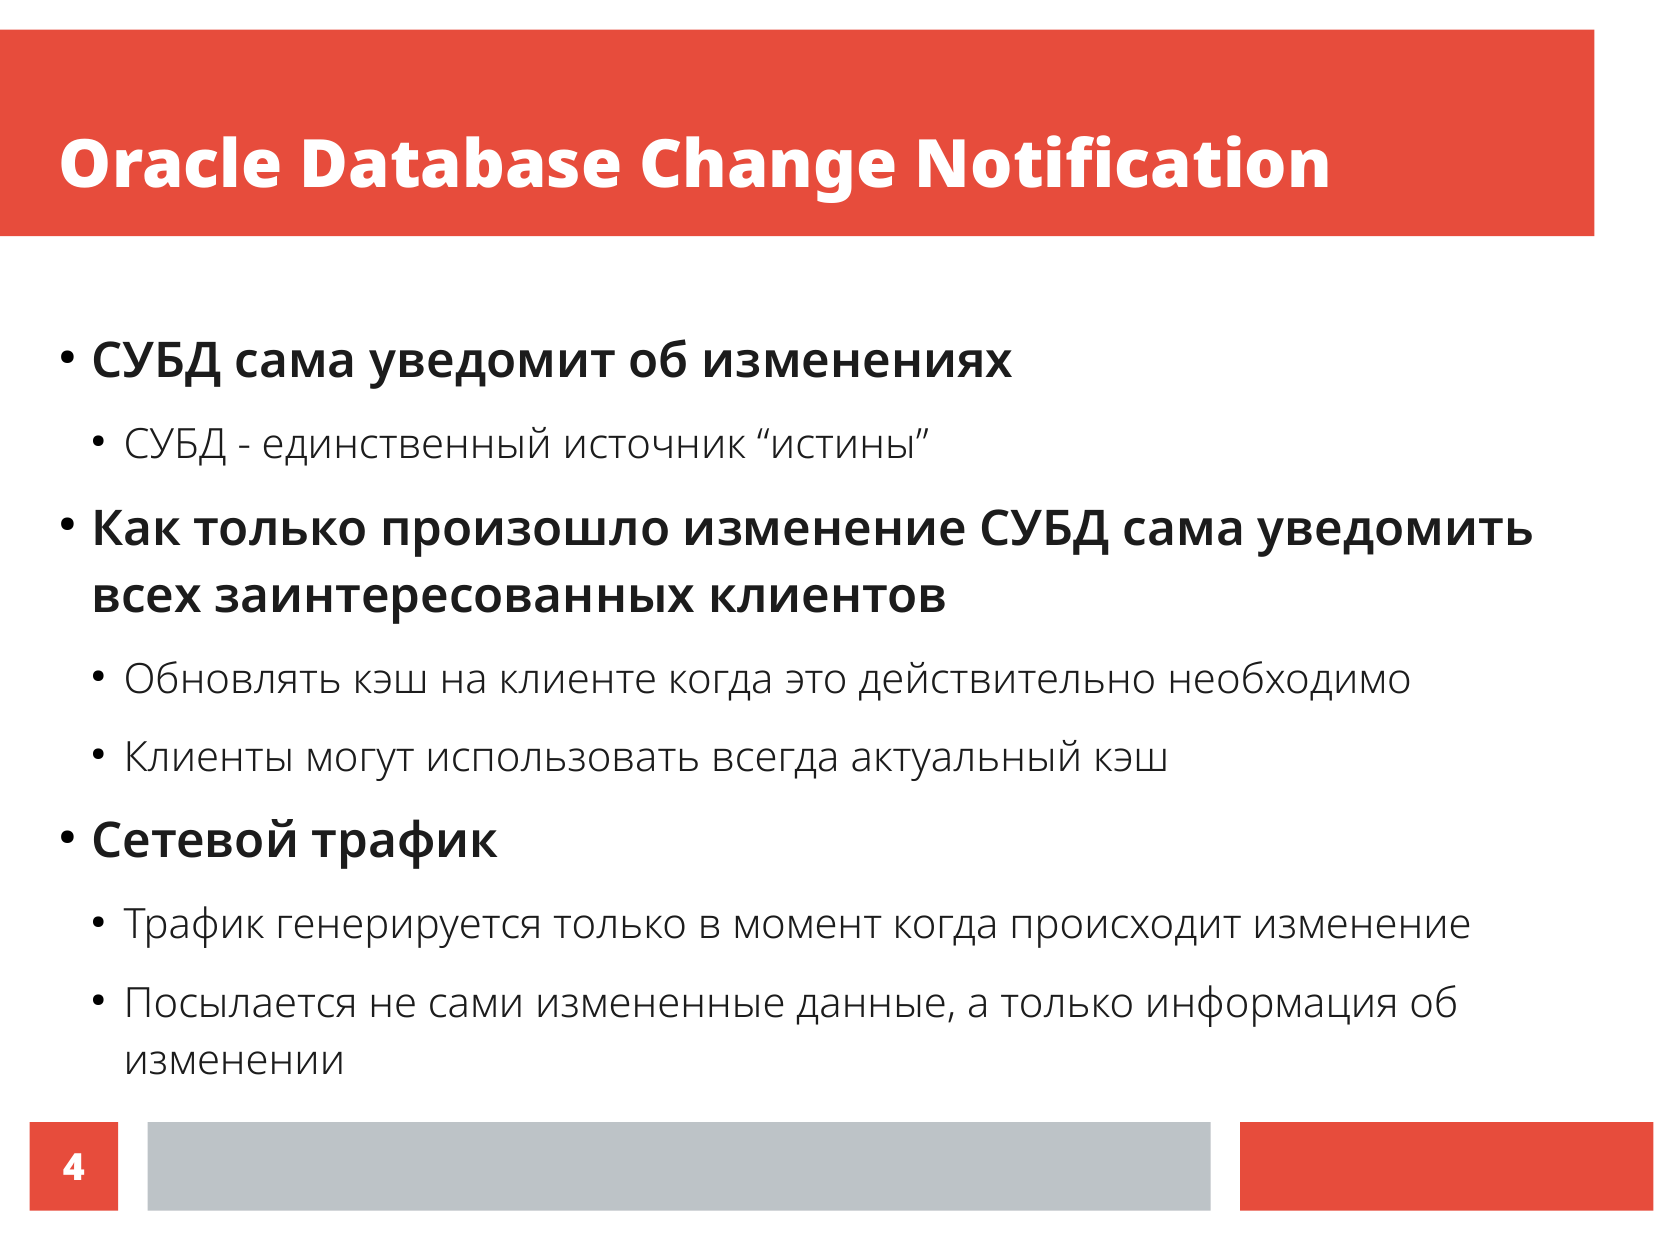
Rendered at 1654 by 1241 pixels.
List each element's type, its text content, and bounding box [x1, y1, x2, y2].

list СУБД сама уведомит об изменениях СУБД - единственный источник “истины” Как только произошло изменение СУБД сама уведомить всех заинтересованных клиентов Обновлять кэш на клиенте когда это действительно необходимо Клиенты могут использовать всегда актуальный кэш Сетевой трафик Трафик генерируется только в момент когда происходит изменение Посылается не сами измененные данные, а только информация об изменении [59, 324, 1565, 1093]
title Oracle Database Change Notification [59, 59, 1595, 207]
